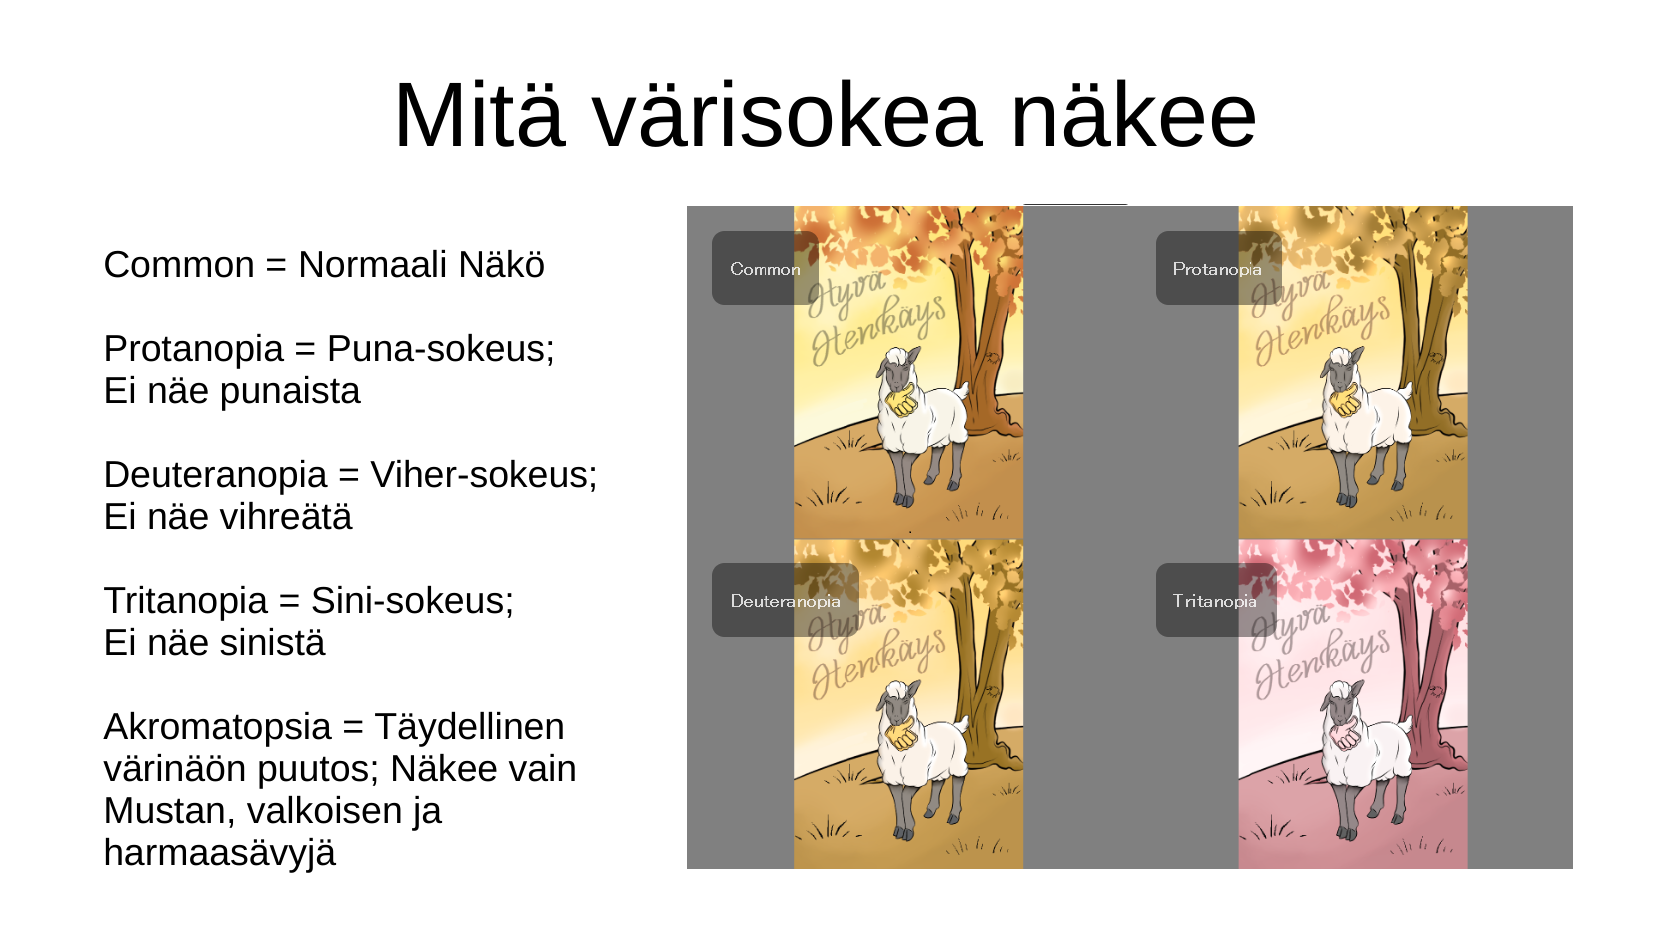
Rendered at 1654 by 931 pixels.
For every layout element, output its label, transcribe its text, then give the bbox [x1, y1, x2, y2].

picture [685, 204, 1573, 869]
title Mitä värisokea näkee [82, 37, 1571, 193]
text_box Common = Normaali Näkö Protanopia = Puna-sokeus; Ei näe punaista Deuteranopia = Viher-sokeus; Ei näe vihreätä Tritanopia = Sini-sokeus; Ei näe sinistä Akromatopsia = Täydellinen värinäön puutos; Näkee vain Mustan, valkoisen ja harmaasävyjä [88, 236, 650, 881]
